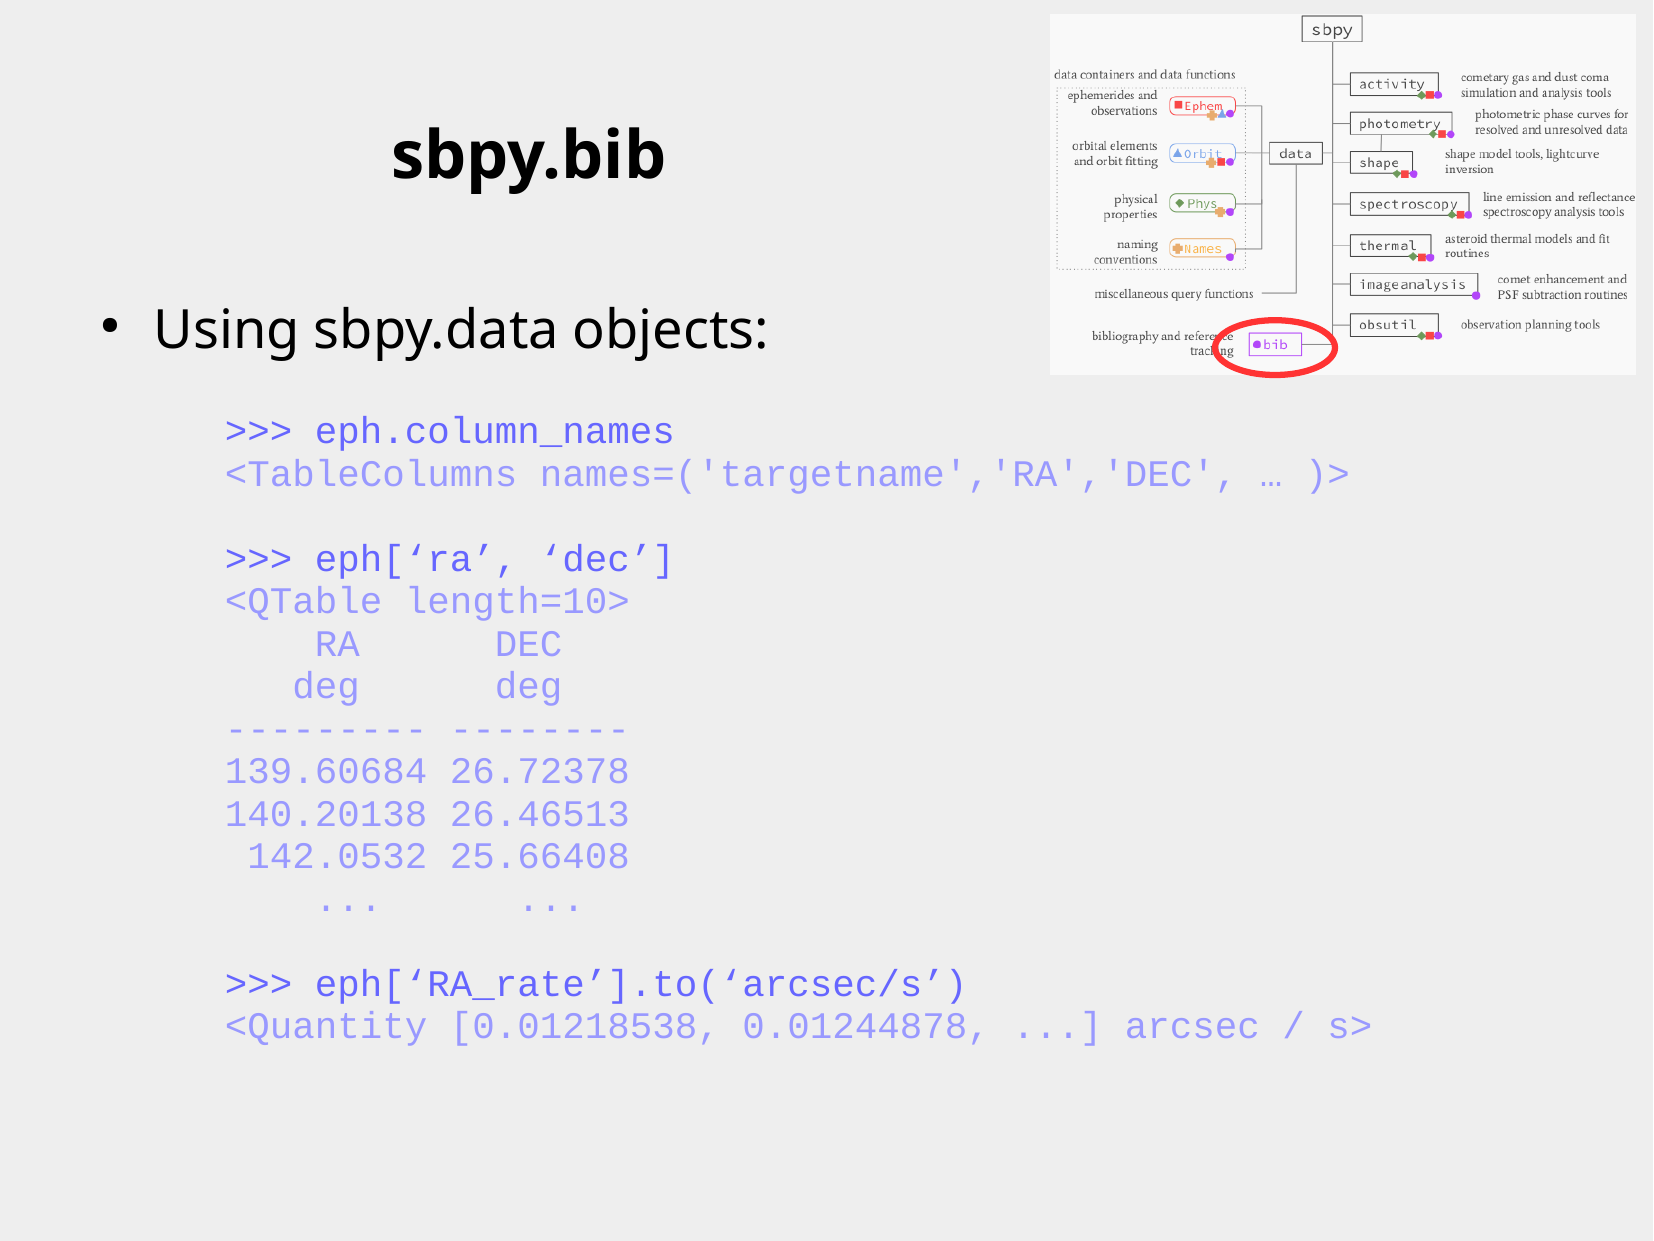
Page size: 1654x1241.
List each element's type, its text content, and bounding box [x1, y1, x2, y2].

list Using sbpy.data objects: [82, 290, 1571, 1171]
text_box >>> eph.column_names <TableColumns names=('targetname','RA','DEC', … )> >>> eph[‘ra’, ‘dec’] <QTable length=10> RA DEC deg deg --------- -------- 139.60684 26.72378 140.20138 26.46513 142.0532 25.66408 ... ... >>> eph[‘RA_rate’].to(‘arcsec/s’) <Quantity [0.01218538, 0.01244878, ...] arcsec / s> [210, 405, 1617, 1058]
picture [1219, 324, 1331, 371]
title sbpy.bib [82, 49, 976, 257]
picture [1050, 15, 1636, 376]
